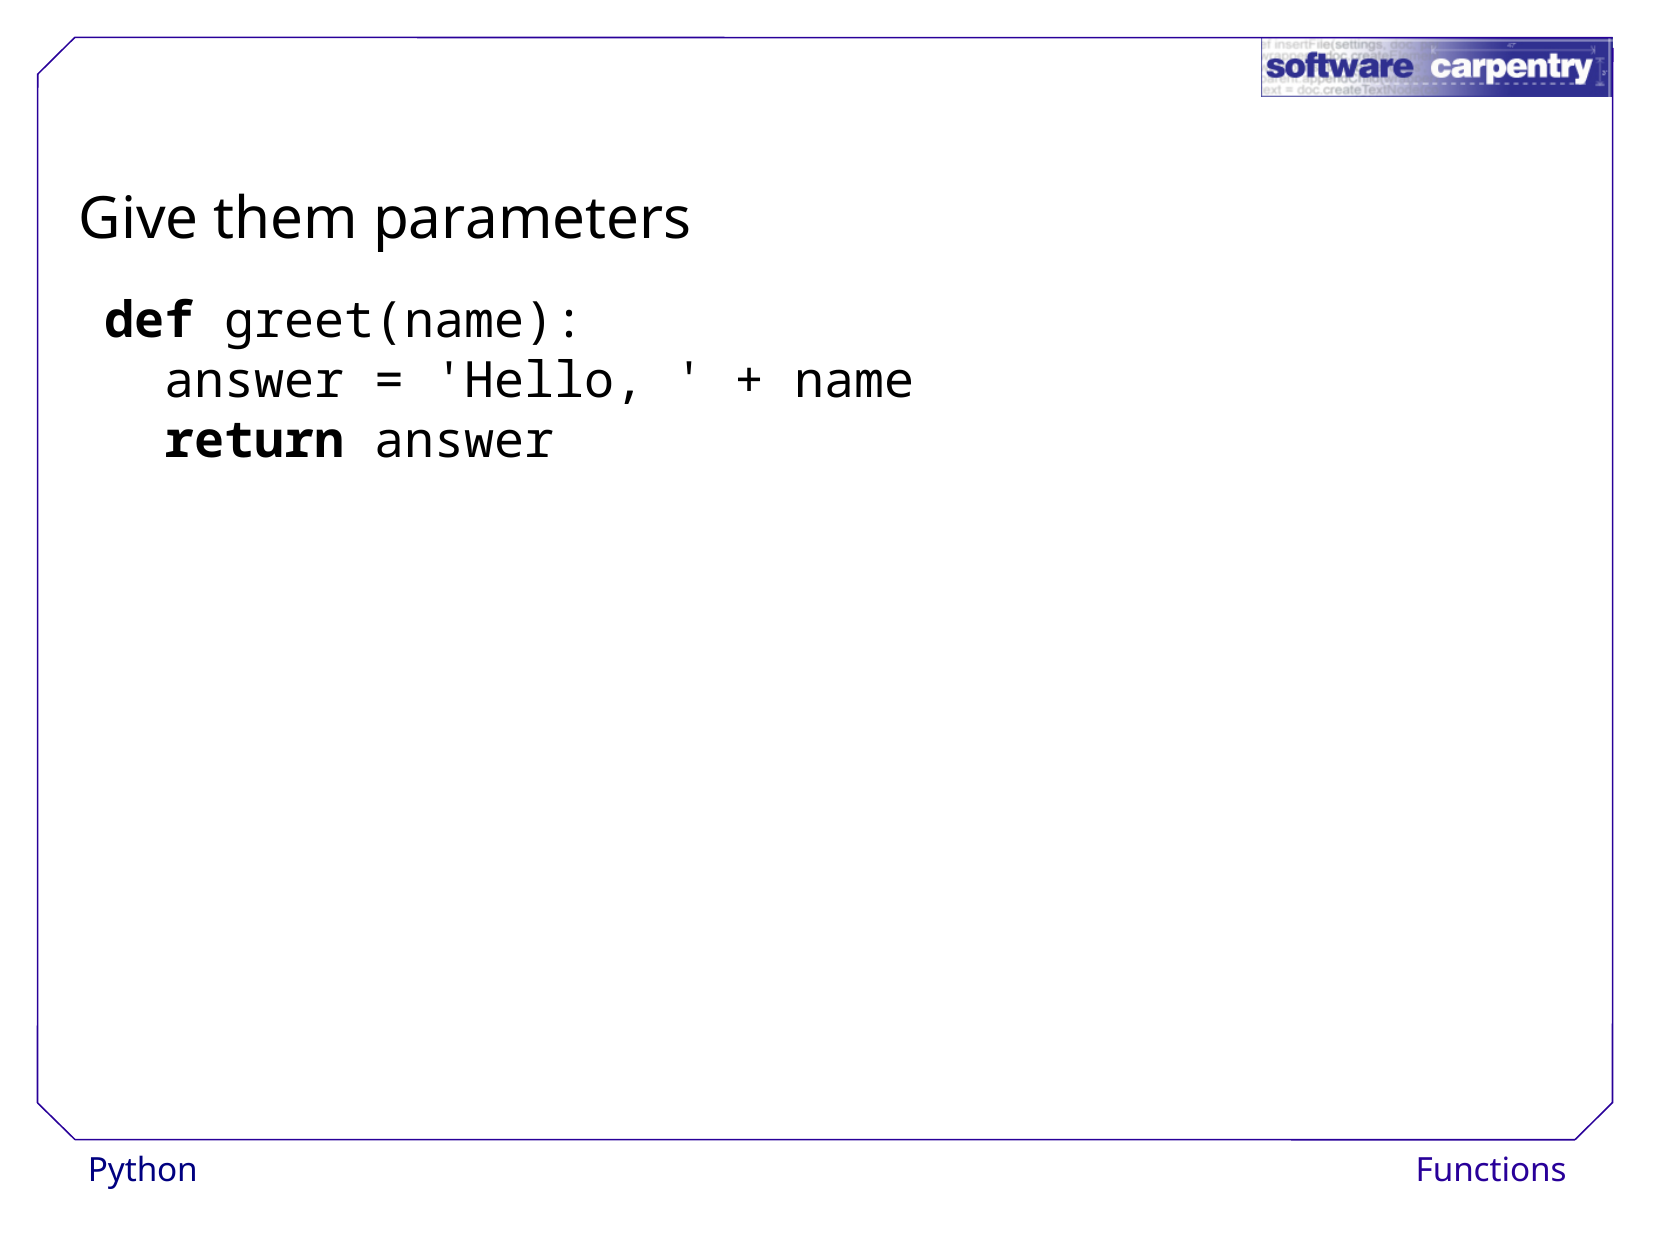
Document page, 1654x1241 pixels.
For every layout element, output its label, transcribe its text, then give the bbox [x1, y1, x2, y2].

text_box def greet(name): answer = 'Hello, ' + name return answer [89, 279, 790, 734]
text_box Give them parameters [63, 138, 857, 259]
picture [1261, 39, 1613, 97]
